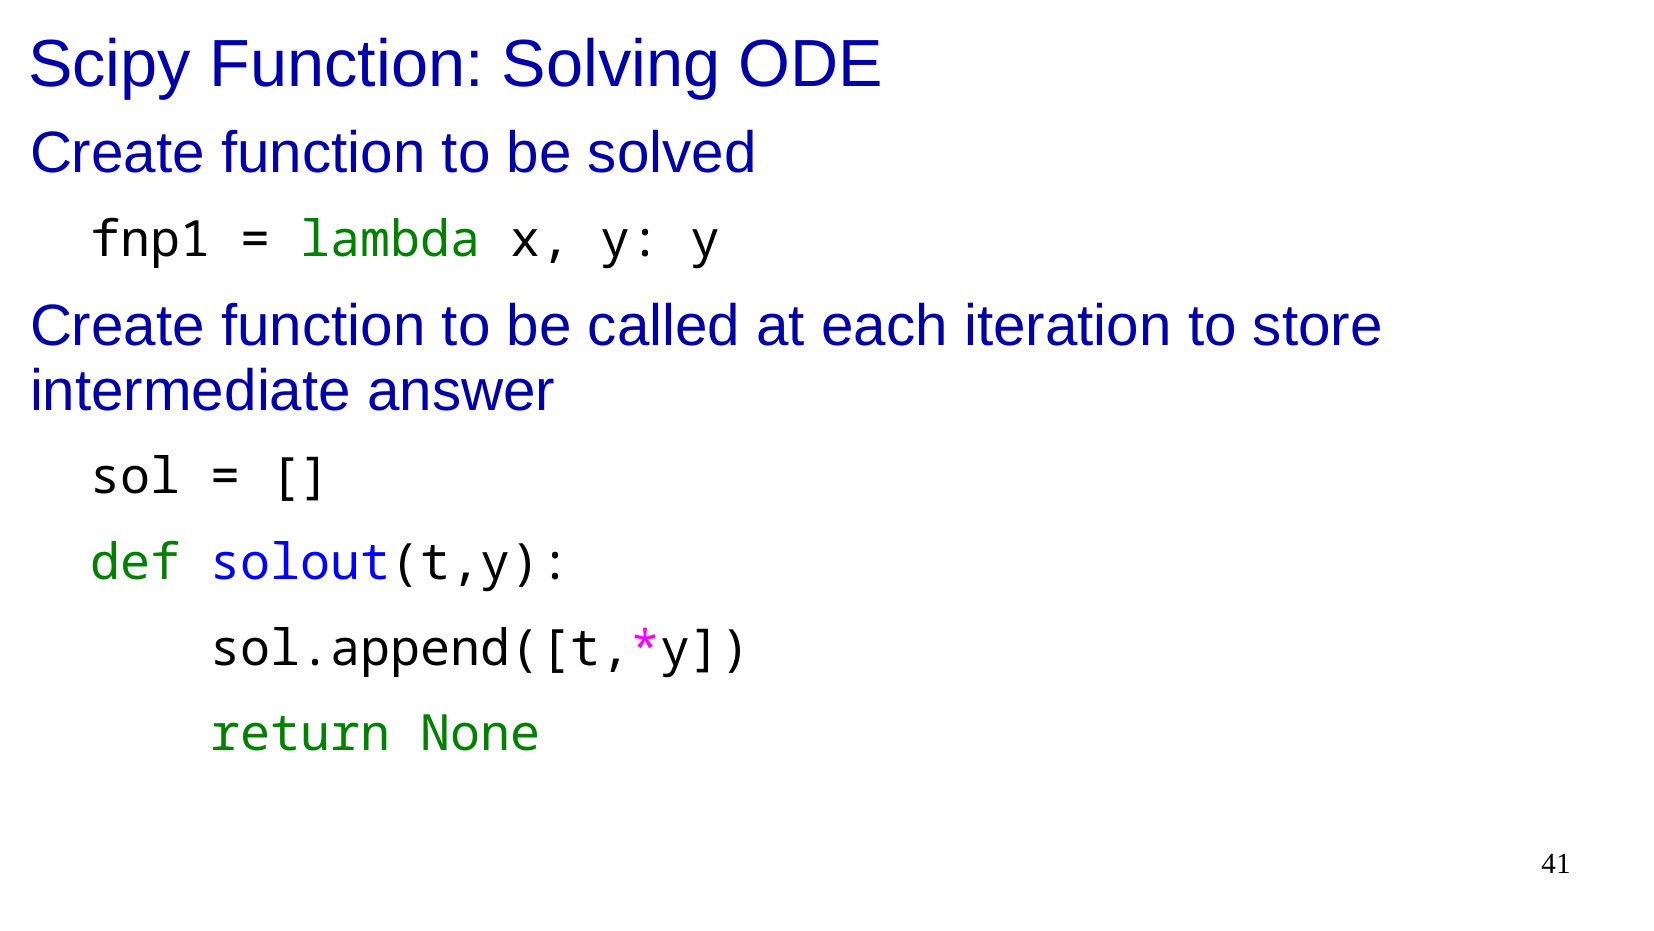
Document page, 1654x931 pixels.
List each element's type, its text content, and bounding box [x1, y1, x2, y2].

title Scipy Function: Solving ODE [28, 21, 1626, 106]
list Create function to be solved fnp1 = lambda x, y: y Create function to be called at each iteration to store intermediate answer sol = [] def solout(t,y): sol.append([t,*y]) return None [30, 120, 1645, 916]
